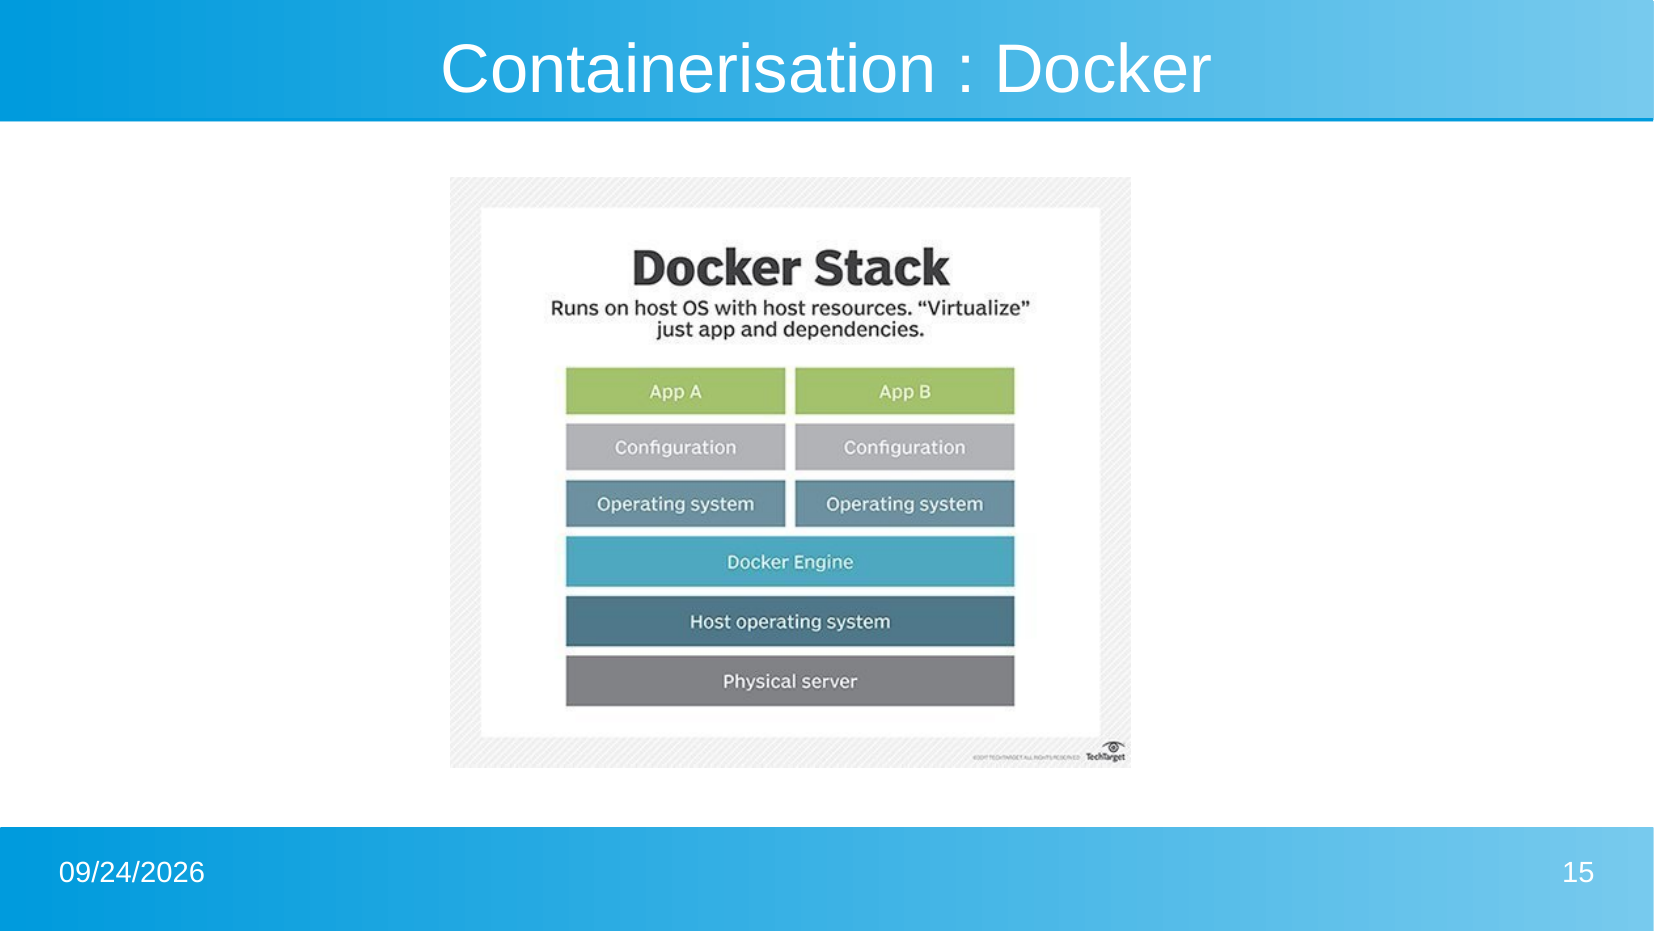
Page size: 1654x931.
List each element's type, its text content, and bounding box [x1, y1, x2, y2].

title Containerisation : Docker [59, 29, 1595, 108]
picture [450, 177, 1131, 768]
